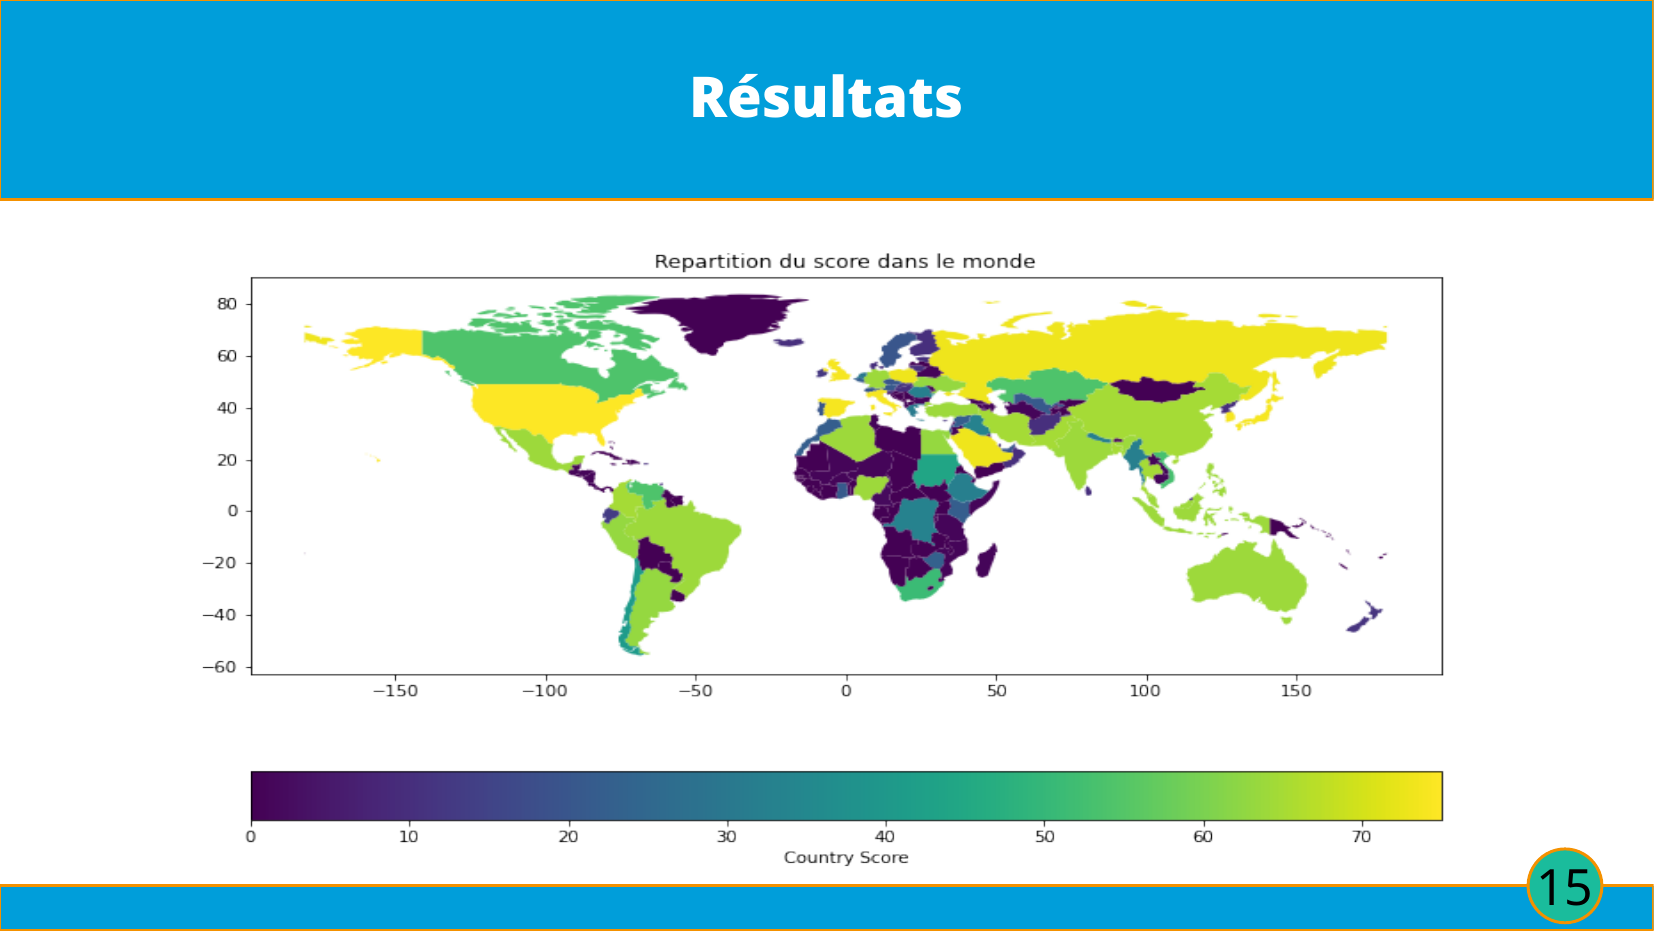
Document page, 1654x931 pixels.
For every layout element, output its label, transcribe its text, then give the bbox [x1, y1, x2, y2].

picture [59, 199, 1595, 924]
title Résultats [59, 37, 1595, 118]
